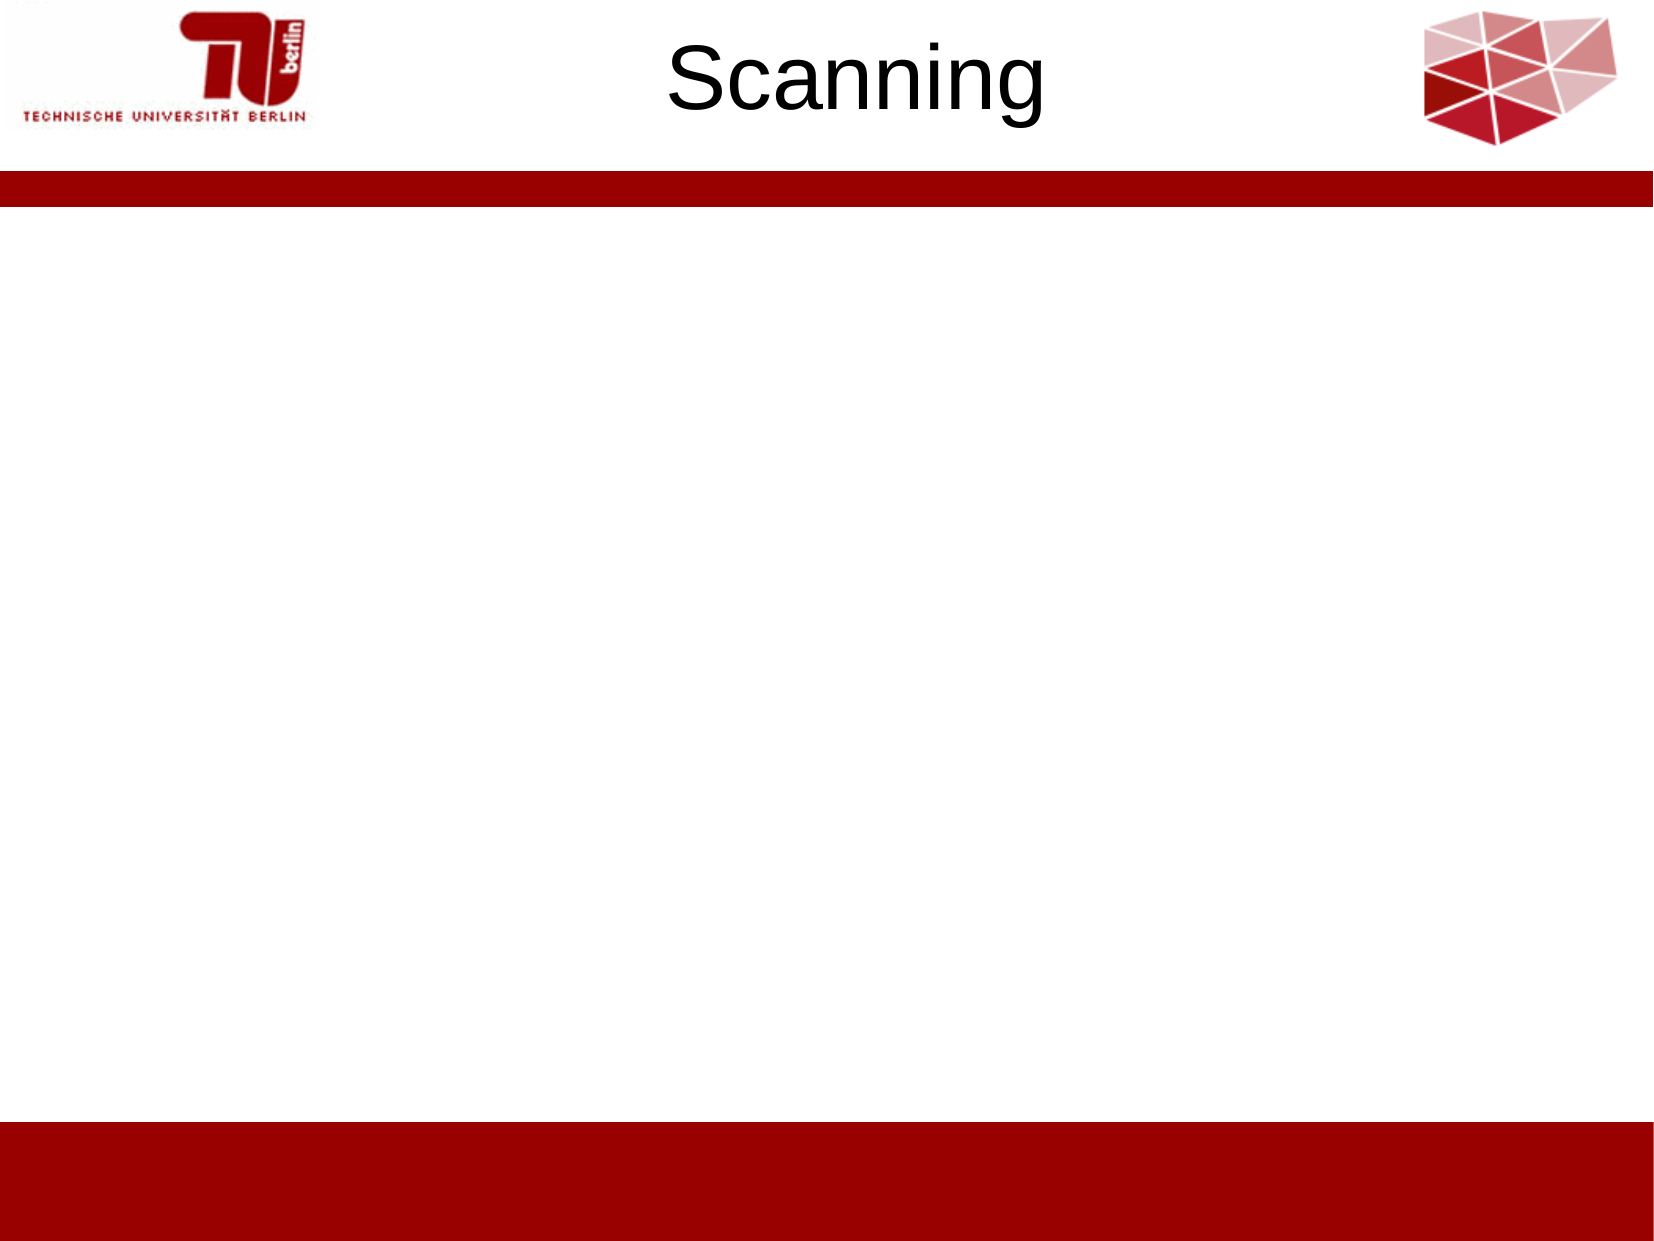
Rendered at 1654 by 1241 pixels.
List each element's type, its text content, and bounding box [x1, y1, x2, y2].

picture [5, 0, 319, 130]
picture [0, 171, 1653, 207]
picture [0, 1122, 1654, 1241]
title Scanning [324, 0, 1388, 158]
picture [1388, 0, 1654, 157]
